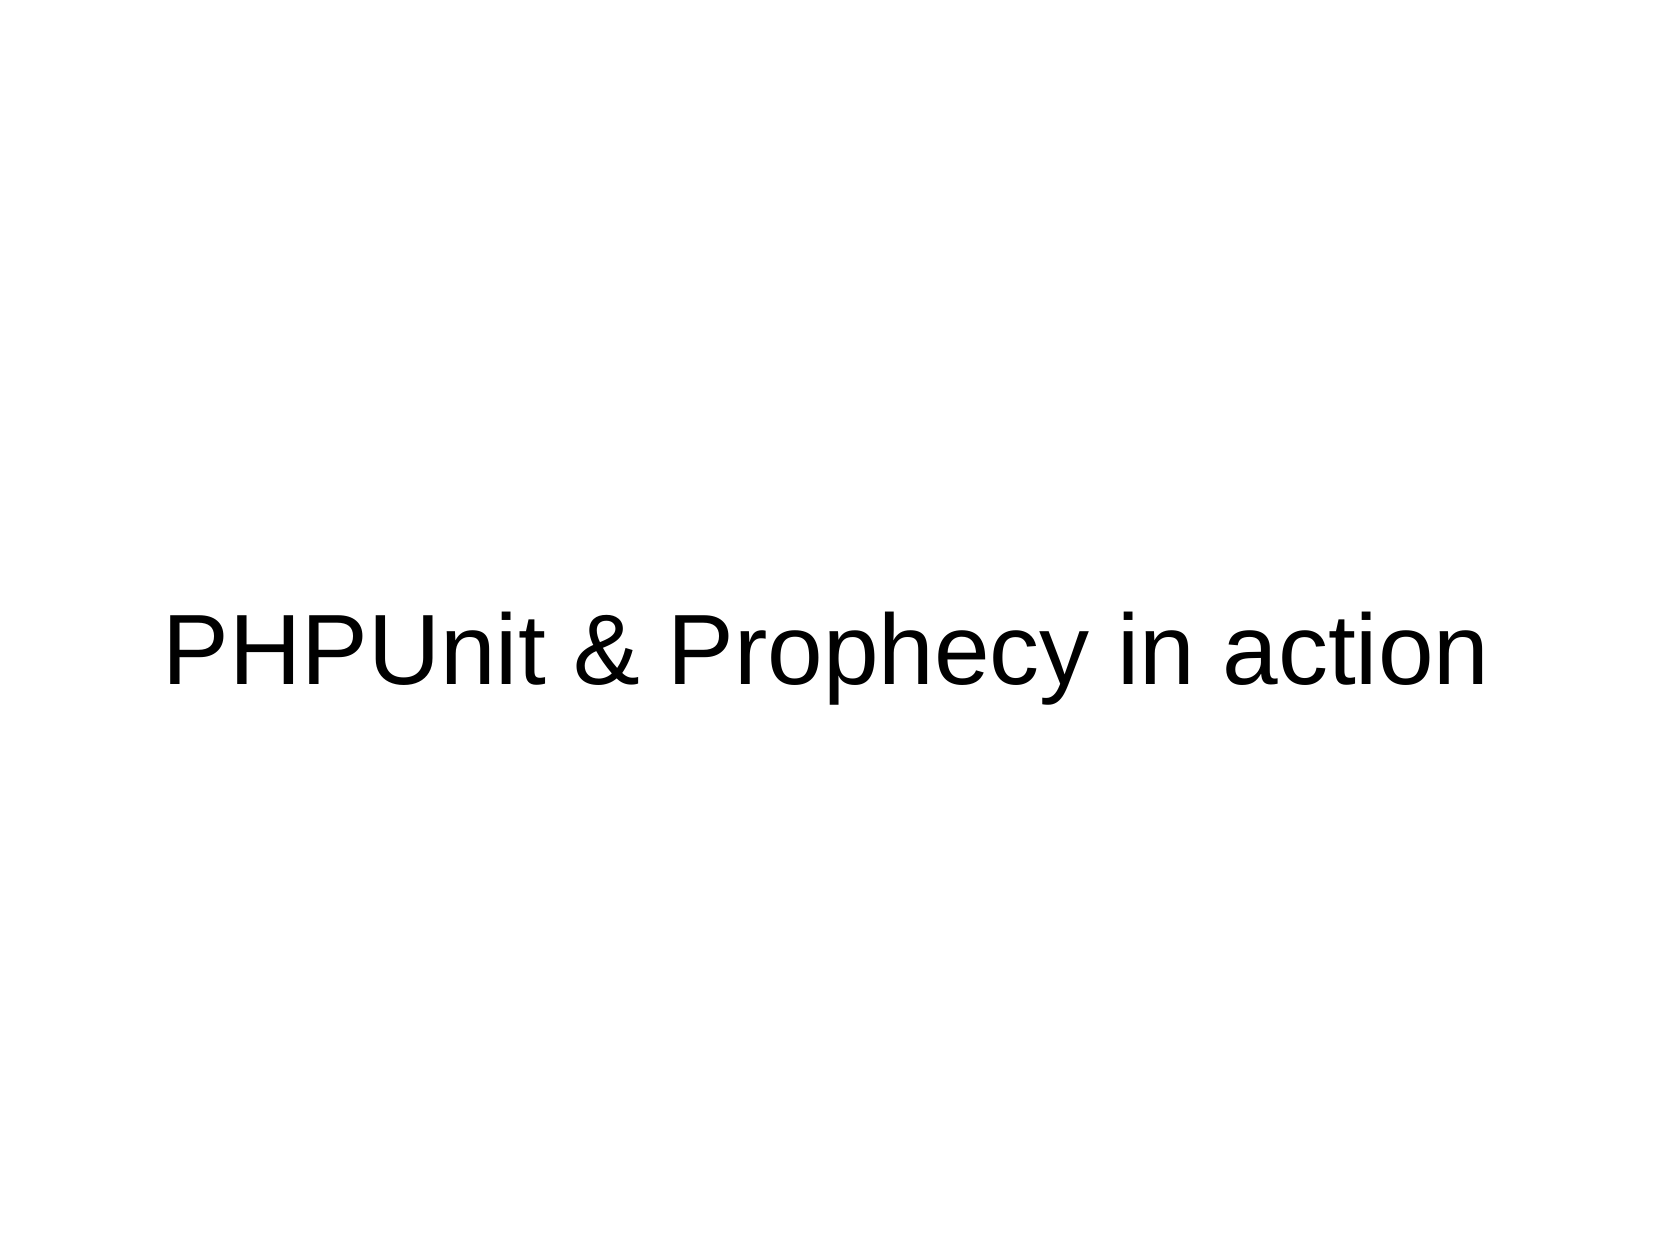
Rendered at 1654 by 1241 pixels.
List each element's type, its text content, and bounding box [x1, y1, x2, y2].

subtitle PHPUnit & Prophecy in action [82, 290, 1571, 1010]
